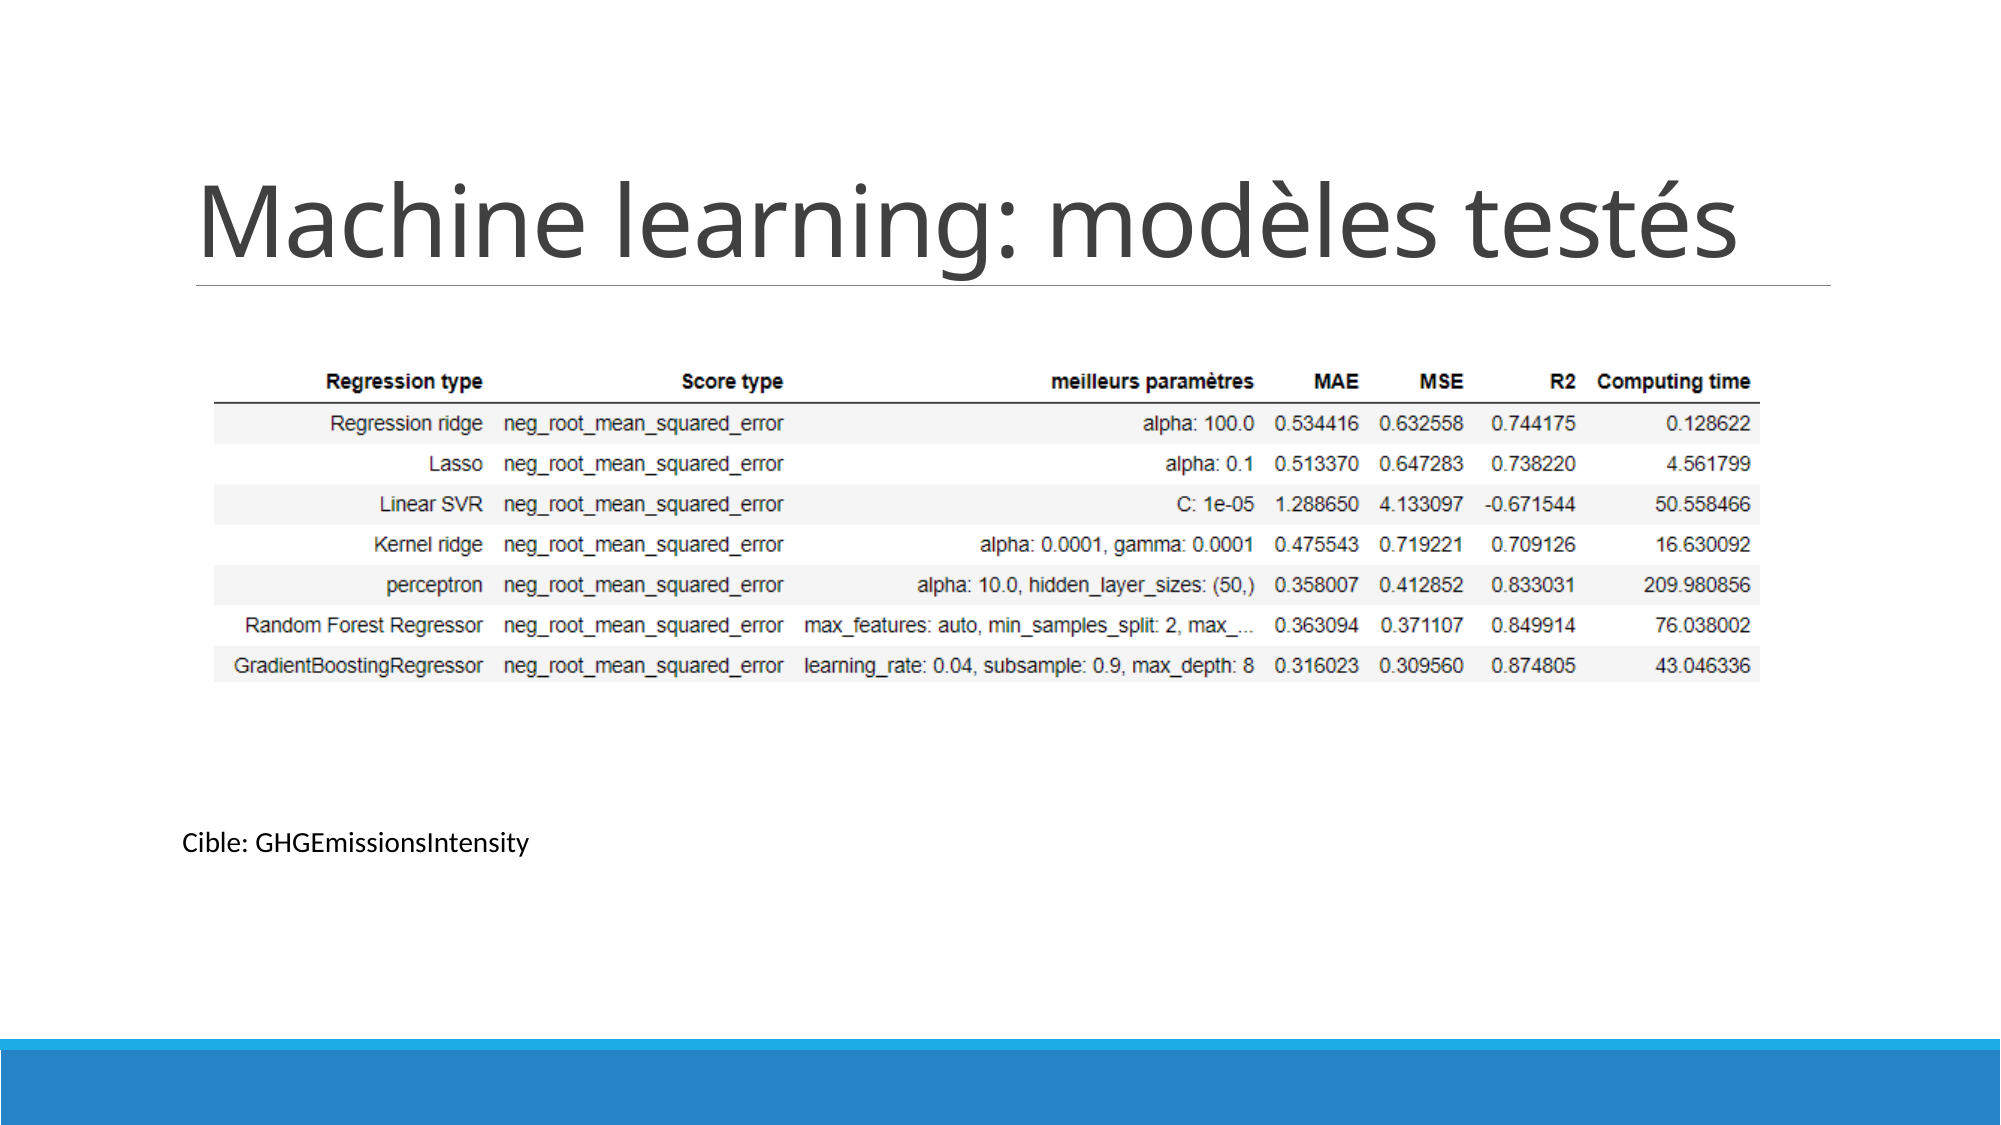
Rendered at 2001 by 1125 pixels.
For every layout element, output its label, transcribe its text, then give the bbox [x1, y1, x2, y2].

title Machine learning: modèles testés [180, 47, 1831, 286]
picture [214, 356, 1760, 682]
text_box Cible: GHGEmissionsIntensity [167, 816, 810, 867]
